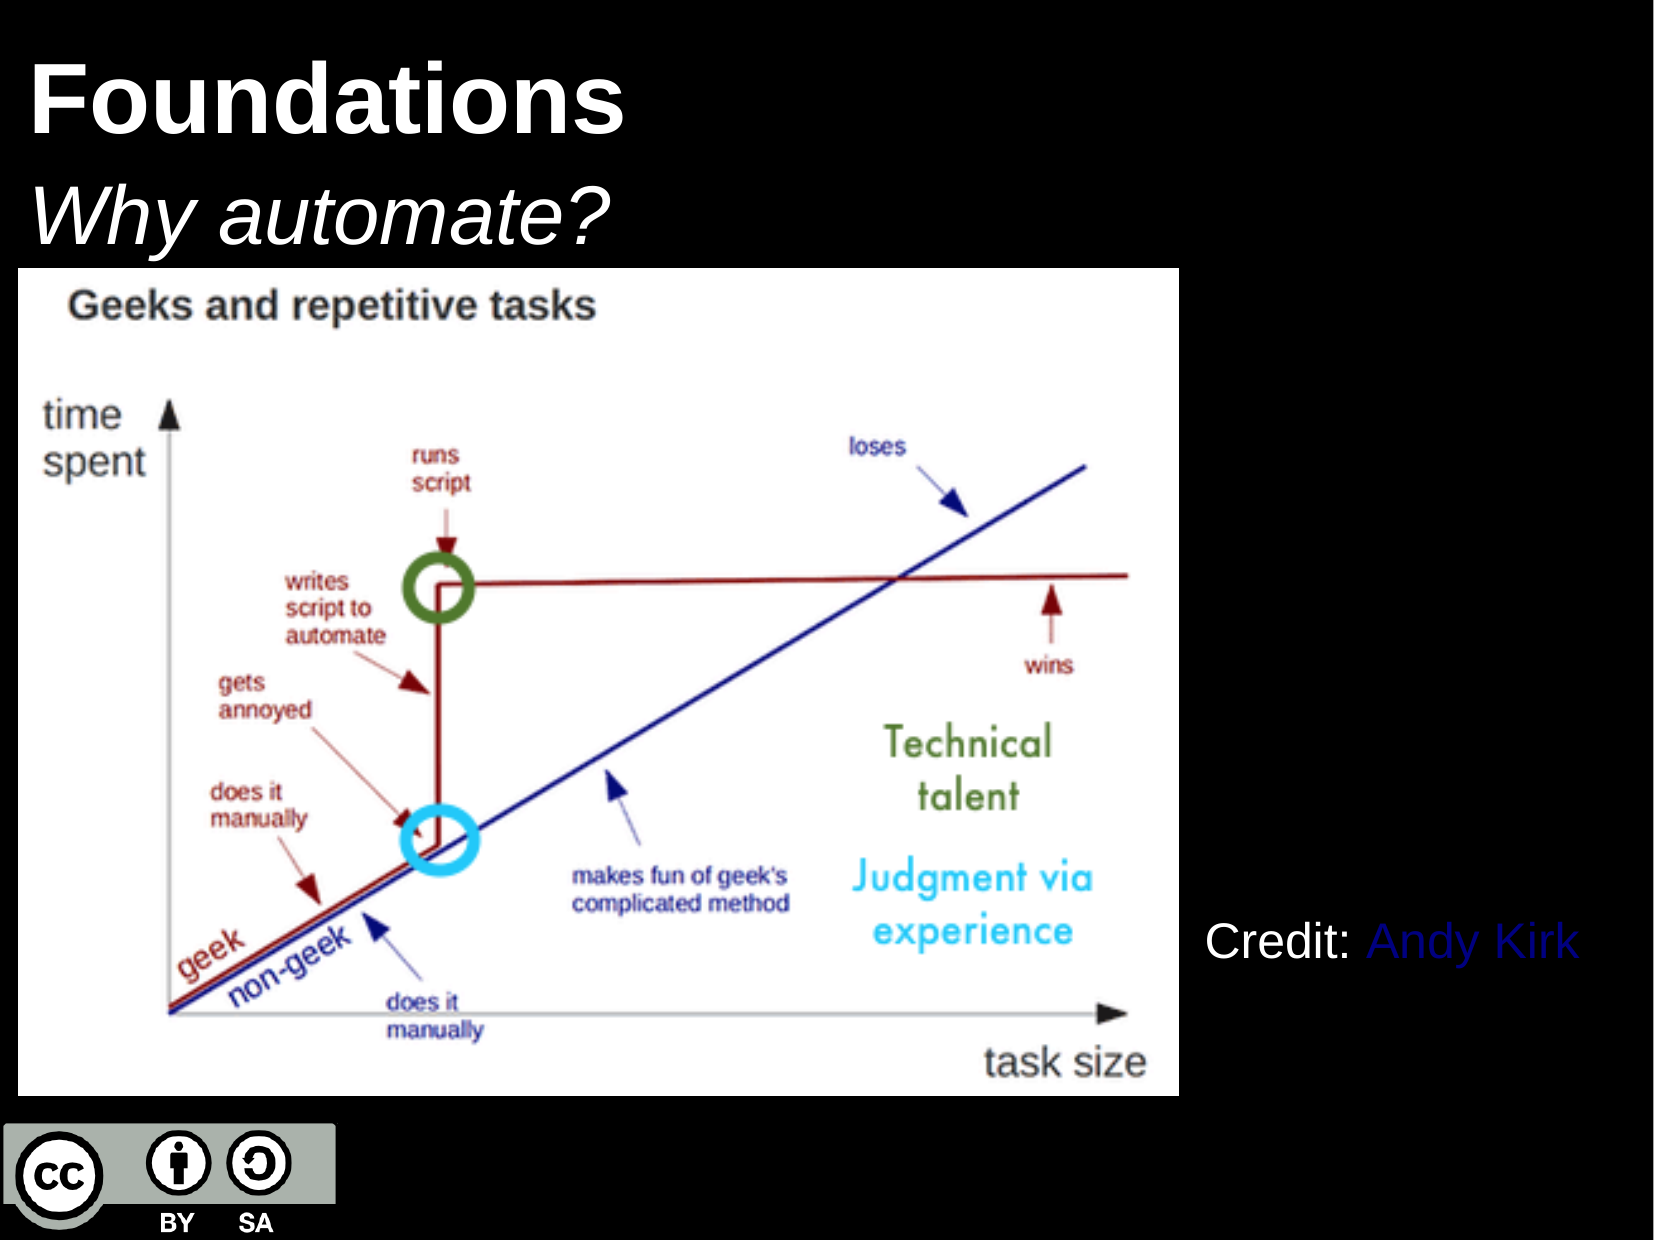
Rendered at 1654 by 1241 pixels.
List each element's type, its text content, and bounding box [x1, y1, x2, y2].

picture [18, 268, 1179, 1096]
text_box Foundations Why automate? Credit: Andy Kirk [28, 11, 1623, 1001]
picture [0, 1120, 338, 1239]
